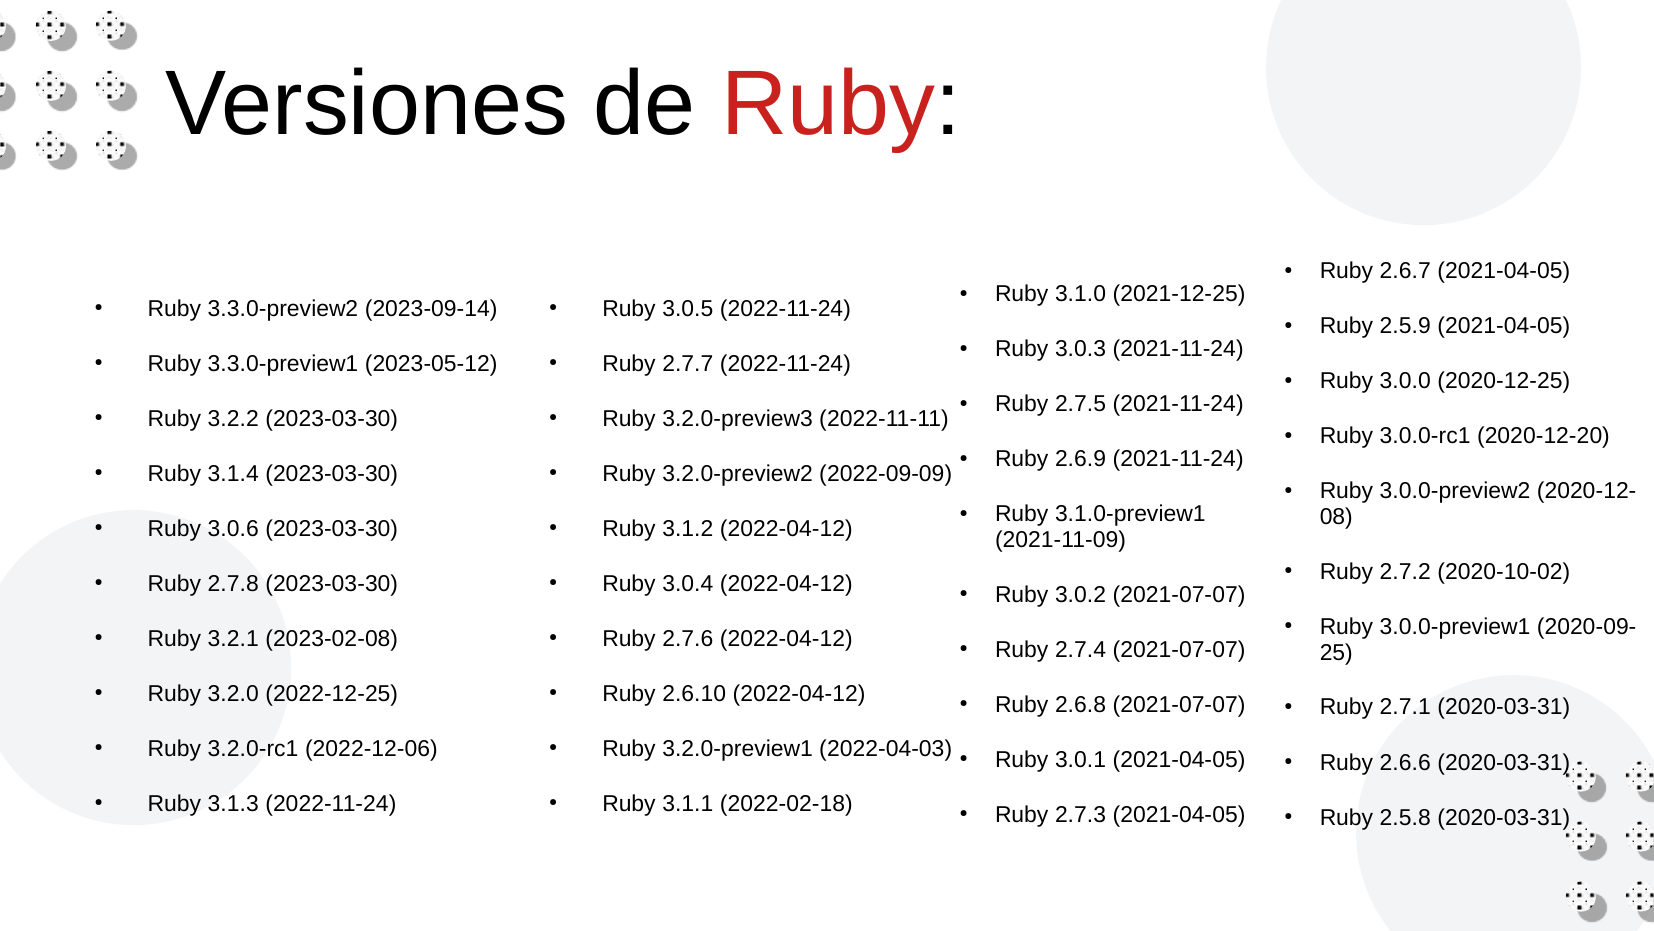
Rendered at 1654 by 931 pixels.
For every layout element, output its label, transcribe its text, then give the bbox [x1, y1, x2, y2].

list Ruby 3.0.5 (2022-11-24) Ruby 2.7.7 (2022-11-24) Ruby 3.2.0-preview3 (2022-11-11) Ruby 3.2.0-preview2 (2022-09-09) Ruby 3.1.2 (2022-04-12) Ruby 3.0.4 (2022-04-12) Ruby 2.7.6 (2022-04-12) Ruby 2.6.10 (2022-04-12) Ruby 3.2.0-preview1 (2022-04-03) Ruby 3.1.1 (2022-02-18) [531, 295, 944, 835]
picture [0, 133, 7, 158]
picture [95, 130, 127, 161]
picture [0, 13, 6, 38]
title Versiones de Ruby: [165, 51, 1654, 207]
text_box Ruby 3.1.0 (2021-12-25) Ruby 3.0.3 (2021-11-24) Ruby 2.7.5 (2021-11-24) Ruby 2.6.9 (2021-11-24) Ruby 3.1.0-preview1 (2021-11-09) Ruby 3.0.2 (2021-07-07) Ruby 2.7.4 (2021-07-07) Ruby 2.6.8 (2021-07-07) Ruby 3.0.1 (2021-04-05) Ruby 2.7.3 (2021-04-05) [944, 273, 1269, 835]
list Ruby 3.3.0-preview2 (2023-09-14) Ruby 3.3.0-preview1 (2023-05-12) Ruby 3.2.2 (2023-03-30) Ruby 3.1.4 (2023-03-30) Ruby 3.0.6 (2023-03-30) Ruby 2.7.8 (2023-03-30) Ruby 3.2.1 (2023-02-08) Ruby 3.2.0 (2022-12-25) Ruby 3.2.0-rc1 (2022-12-06) Ruby 3.1.3 (2022-11-24) [76, 295, 502, 835]
picture [0, 73, 6, 98]
picture [35, 10, 66, 41]
text_box Ruby 2.6.7 (2021-04-05) Ruby 2.5.9 (2021-04-05) Ruby 3.0.0 (2020-12-25) Ruby 3.0.0-rc1 (2020-12-20) Ruby 3.0.0-preview2 (2020-12-08) Ruby 2.7.2 (2020-10-02) Ruby 3.0.0-preview1 (2020-09-25) Ruby 2.7.1 (2020-03-31) Ruby 2.6.6 (2020-03-31) Ruby 2.5.8 (2020-03-31) [1269, 250, 1654, 931]
picture [35, 130, 67, 161]
picture [95, 70, 126, 101]
picture [95, 10, 126, 41]
picture [35, 70, 66, 101]
